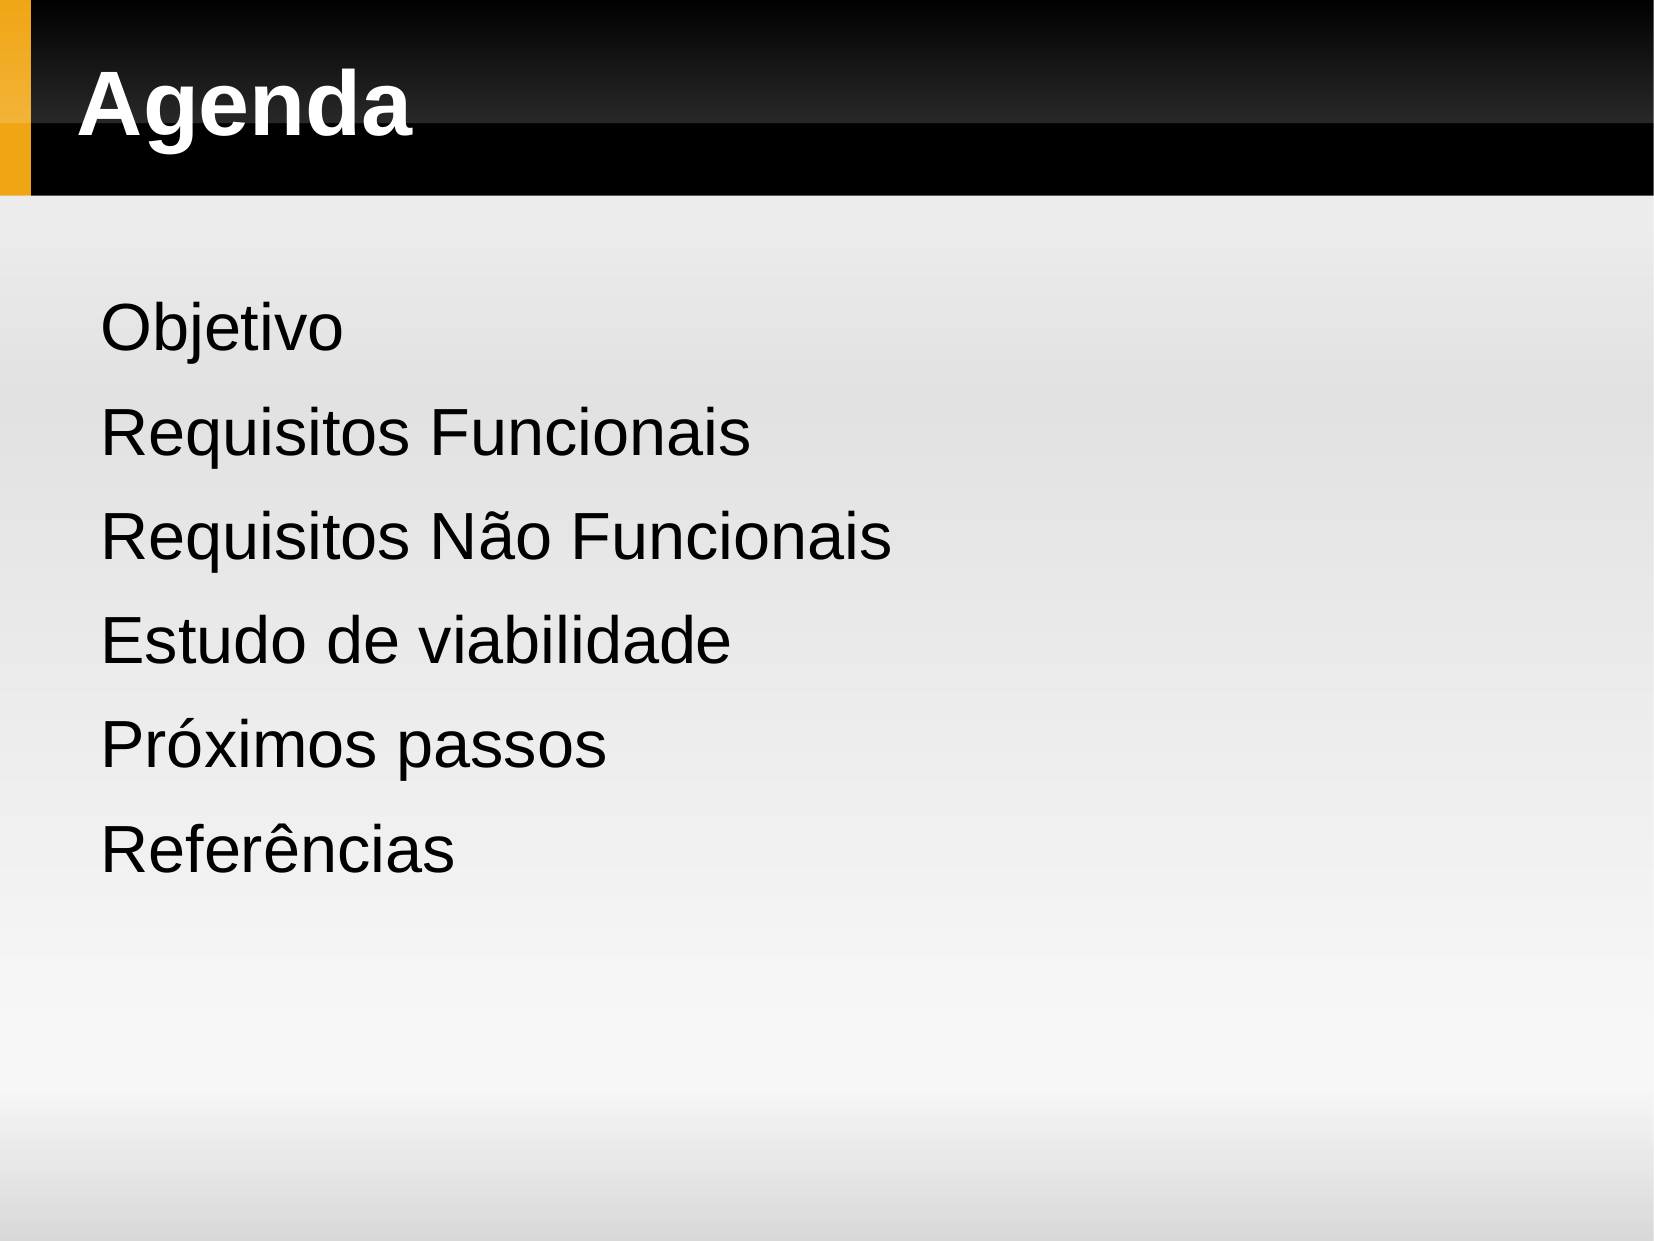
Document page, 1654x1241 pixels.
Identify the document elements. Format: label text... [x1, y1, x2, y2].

list Objetivo Requisitos Funcionais Requisitos Não Funcionais Estudo de viabilidade Próximos passos Referências [82, 290, 1571, 1094]
picture [0, 0, 1654, 1241]
title Agenda [76, 7, 1565, 200]
